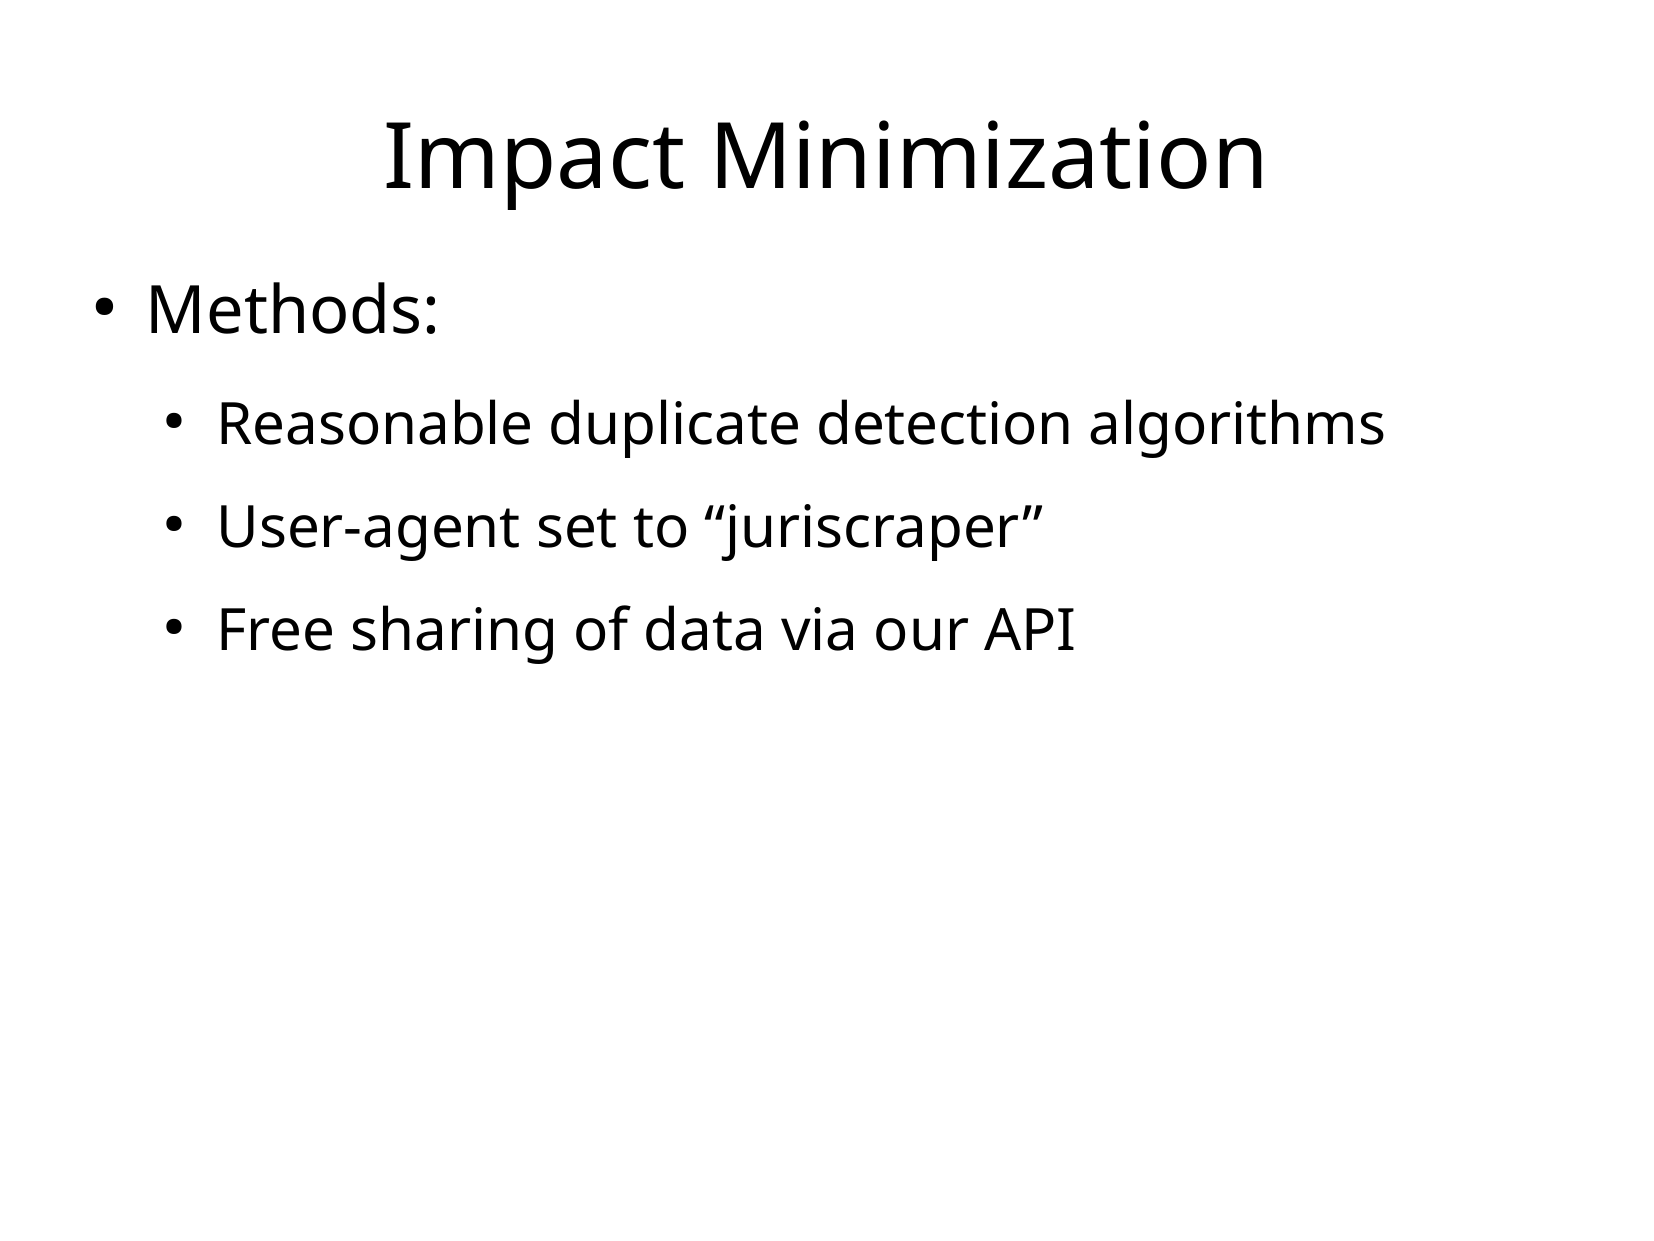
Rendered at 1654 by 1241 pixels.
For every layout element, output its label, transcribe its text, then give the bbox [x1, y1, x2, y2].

list Methods: Reasonable duplicate detection algorithms User-agent set to “juriscraper” Free sharing of data via our API [75, 262, 1564, 1163]
title Impact Minimization [82, 56, 1571, 250]
